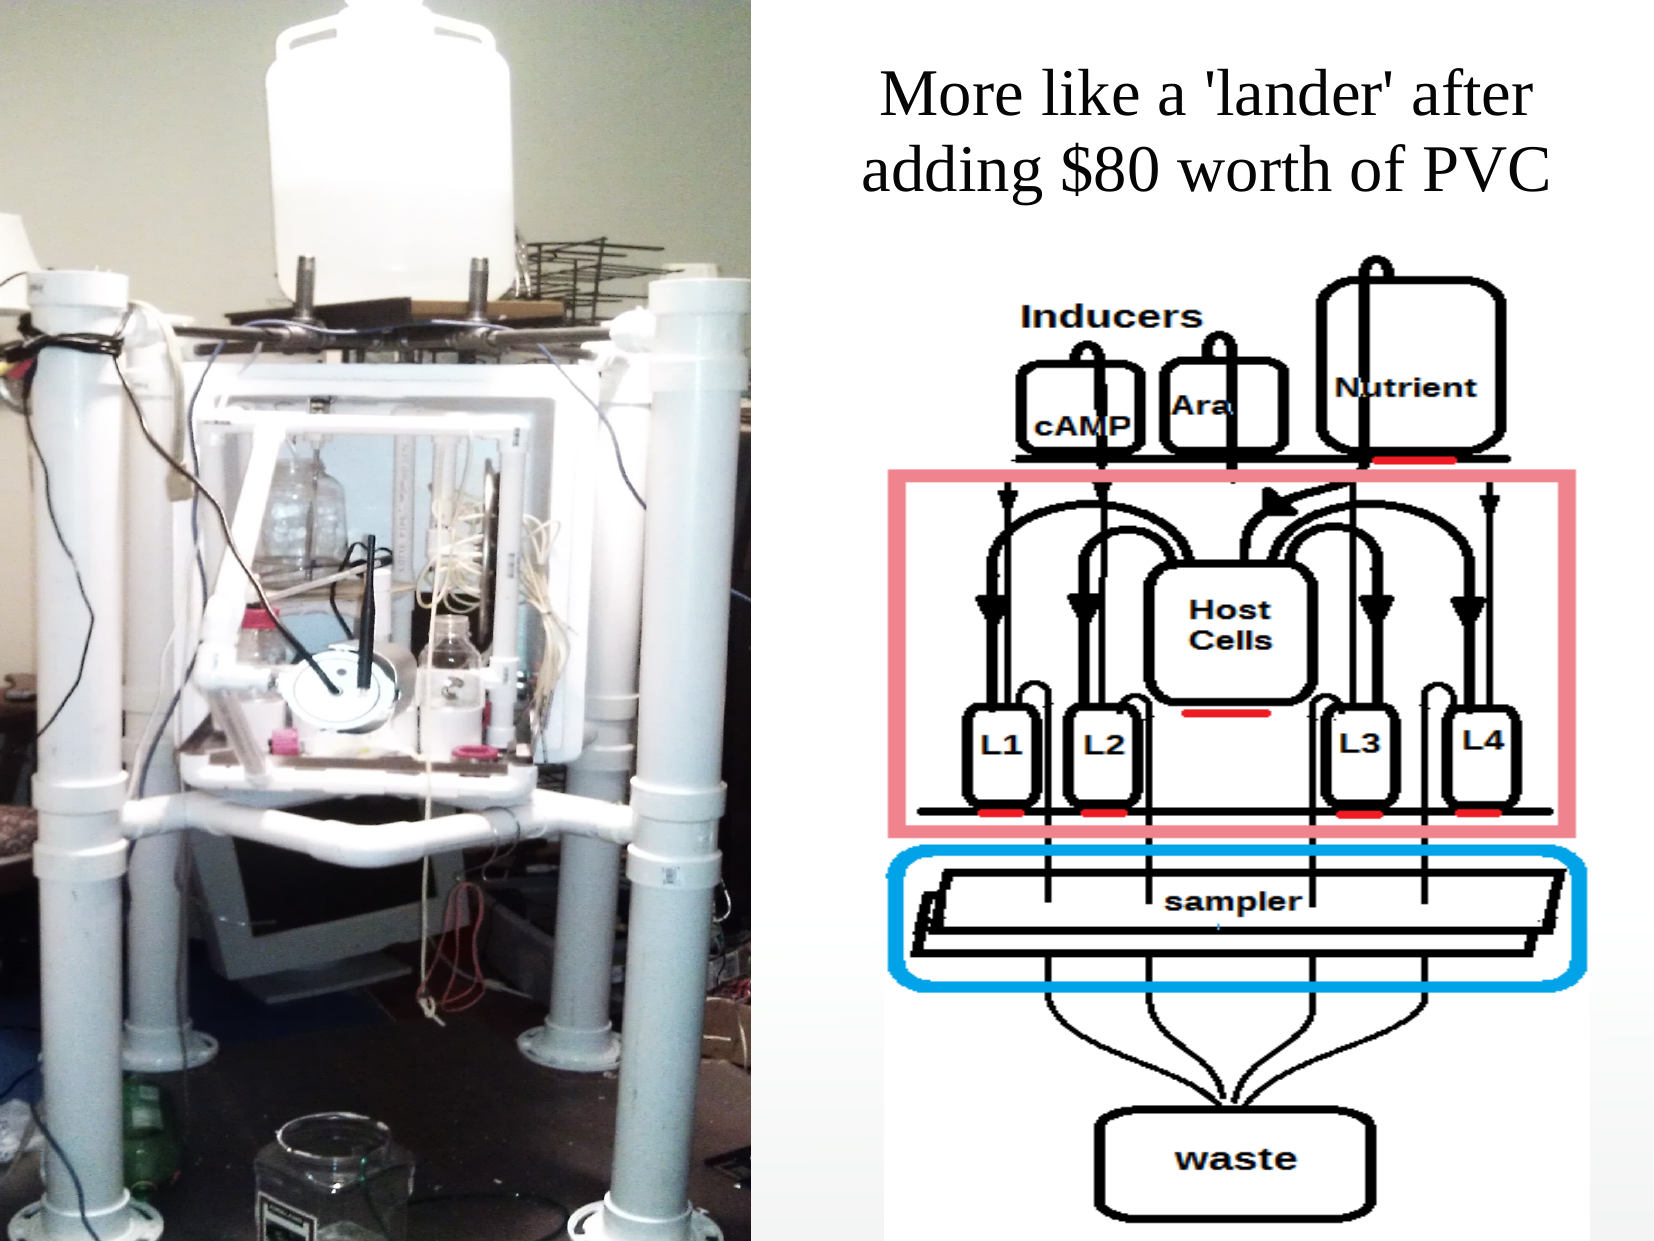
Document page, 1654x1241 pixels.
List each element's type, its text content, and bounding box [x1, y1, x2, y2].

picture [0, 0, 1654, 1241]
text_box More like a 'lander' after adding $80 worth of PVC [825, 15, 1591, 243]
